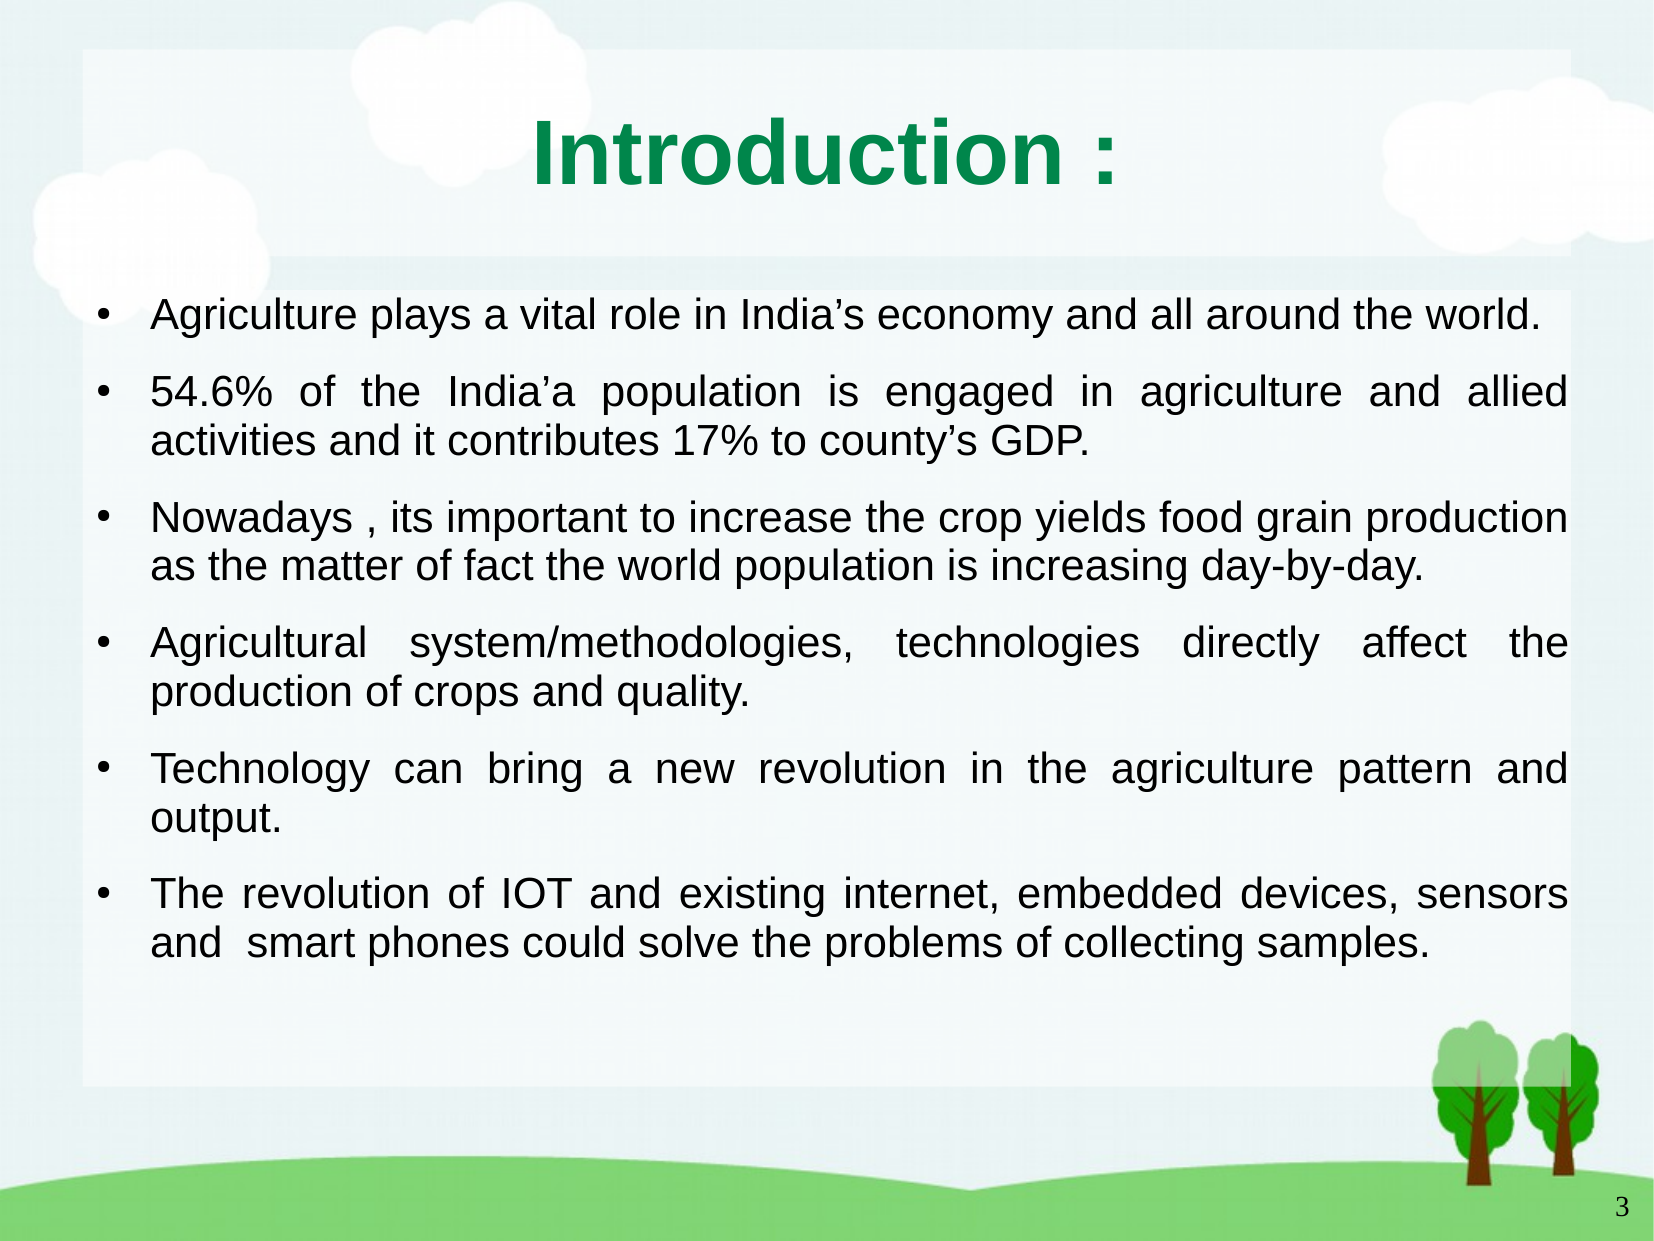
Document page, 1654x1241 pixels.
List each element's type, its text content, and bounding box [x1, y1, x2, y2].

title Introduction : [82, 49, 1571, 257]
picture [0, 0, 1654, 1241]
list Agriculture plays a vital role in India’s economy and all around the world. 54.6% of the India’a population is engaged in agriculture and allied activities and it contributes 17% to county’s GDP. Nowadays , its important to increase the crop yields food grain production as the matter of fact the world population is increasing day-by-day. Agricultural system/methodologies, technologies directly affect the production of crops and quality. Technology can bring a new revolution in the agriculture pattern and output. The revolution of IOT and existing internet, embedded devices, sensors and smart phones could solve the problems of collecting samples. [82, 290, 1571, 1087]
